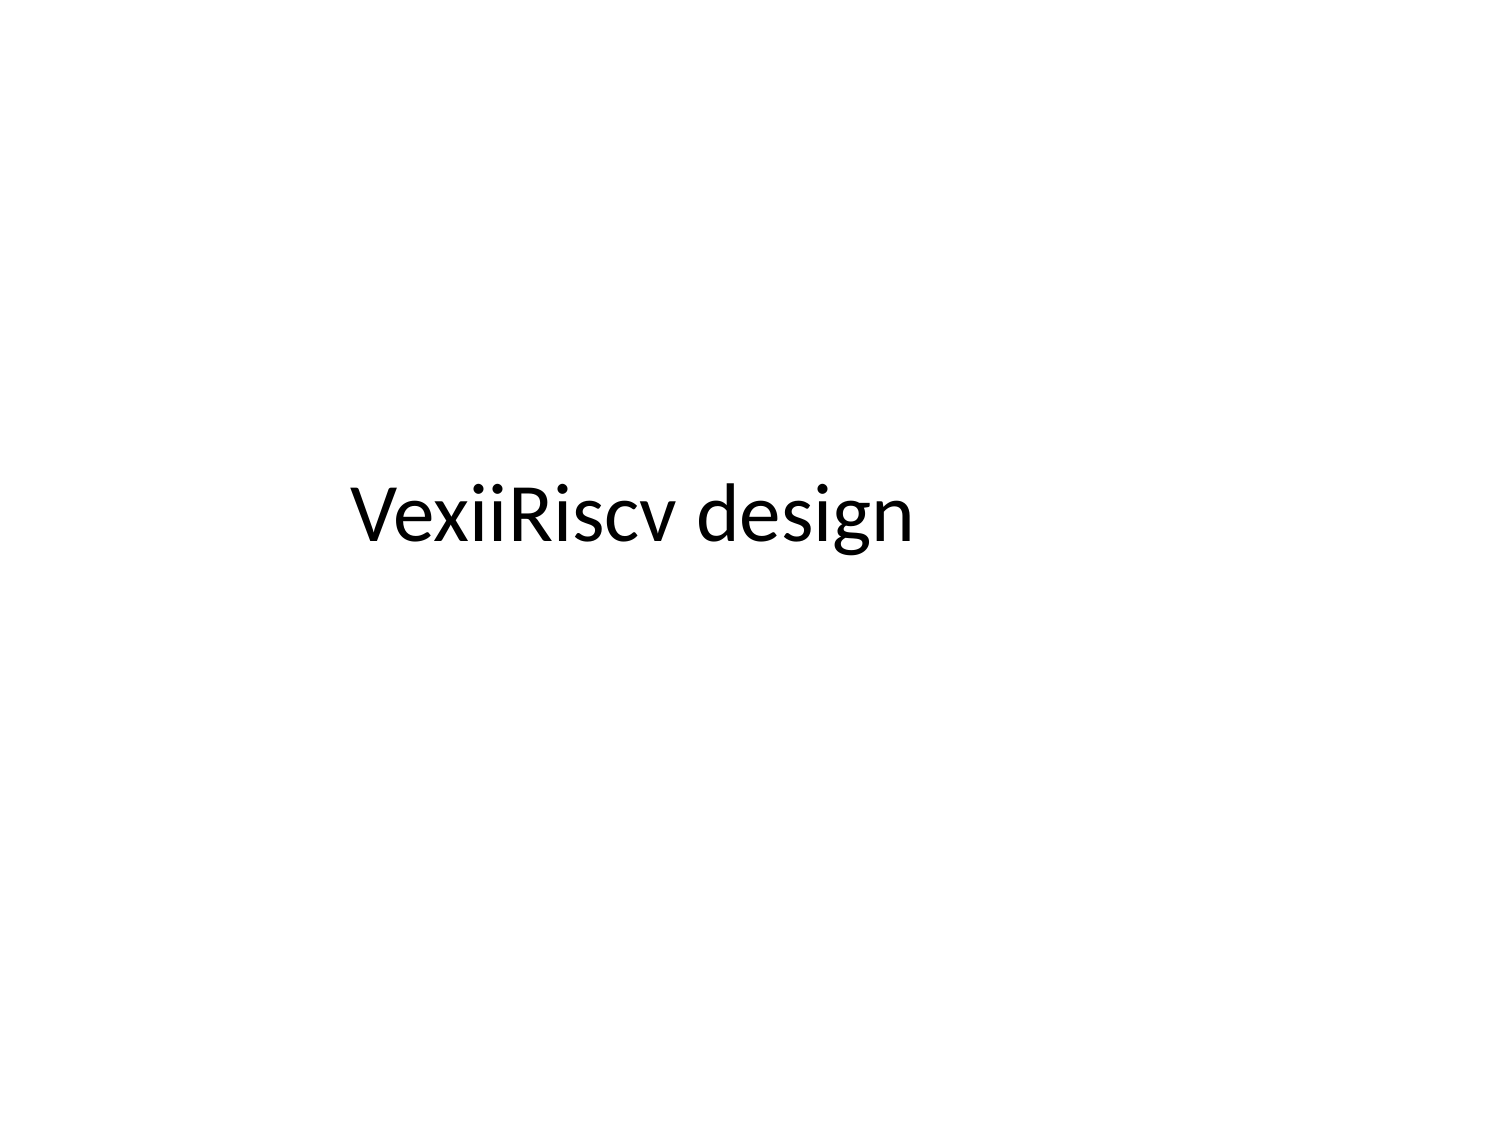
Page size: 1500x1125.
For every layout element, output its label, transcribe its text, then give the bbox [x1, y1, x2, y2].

title VexiiRiscv design [350, 426, 1134, 615]
